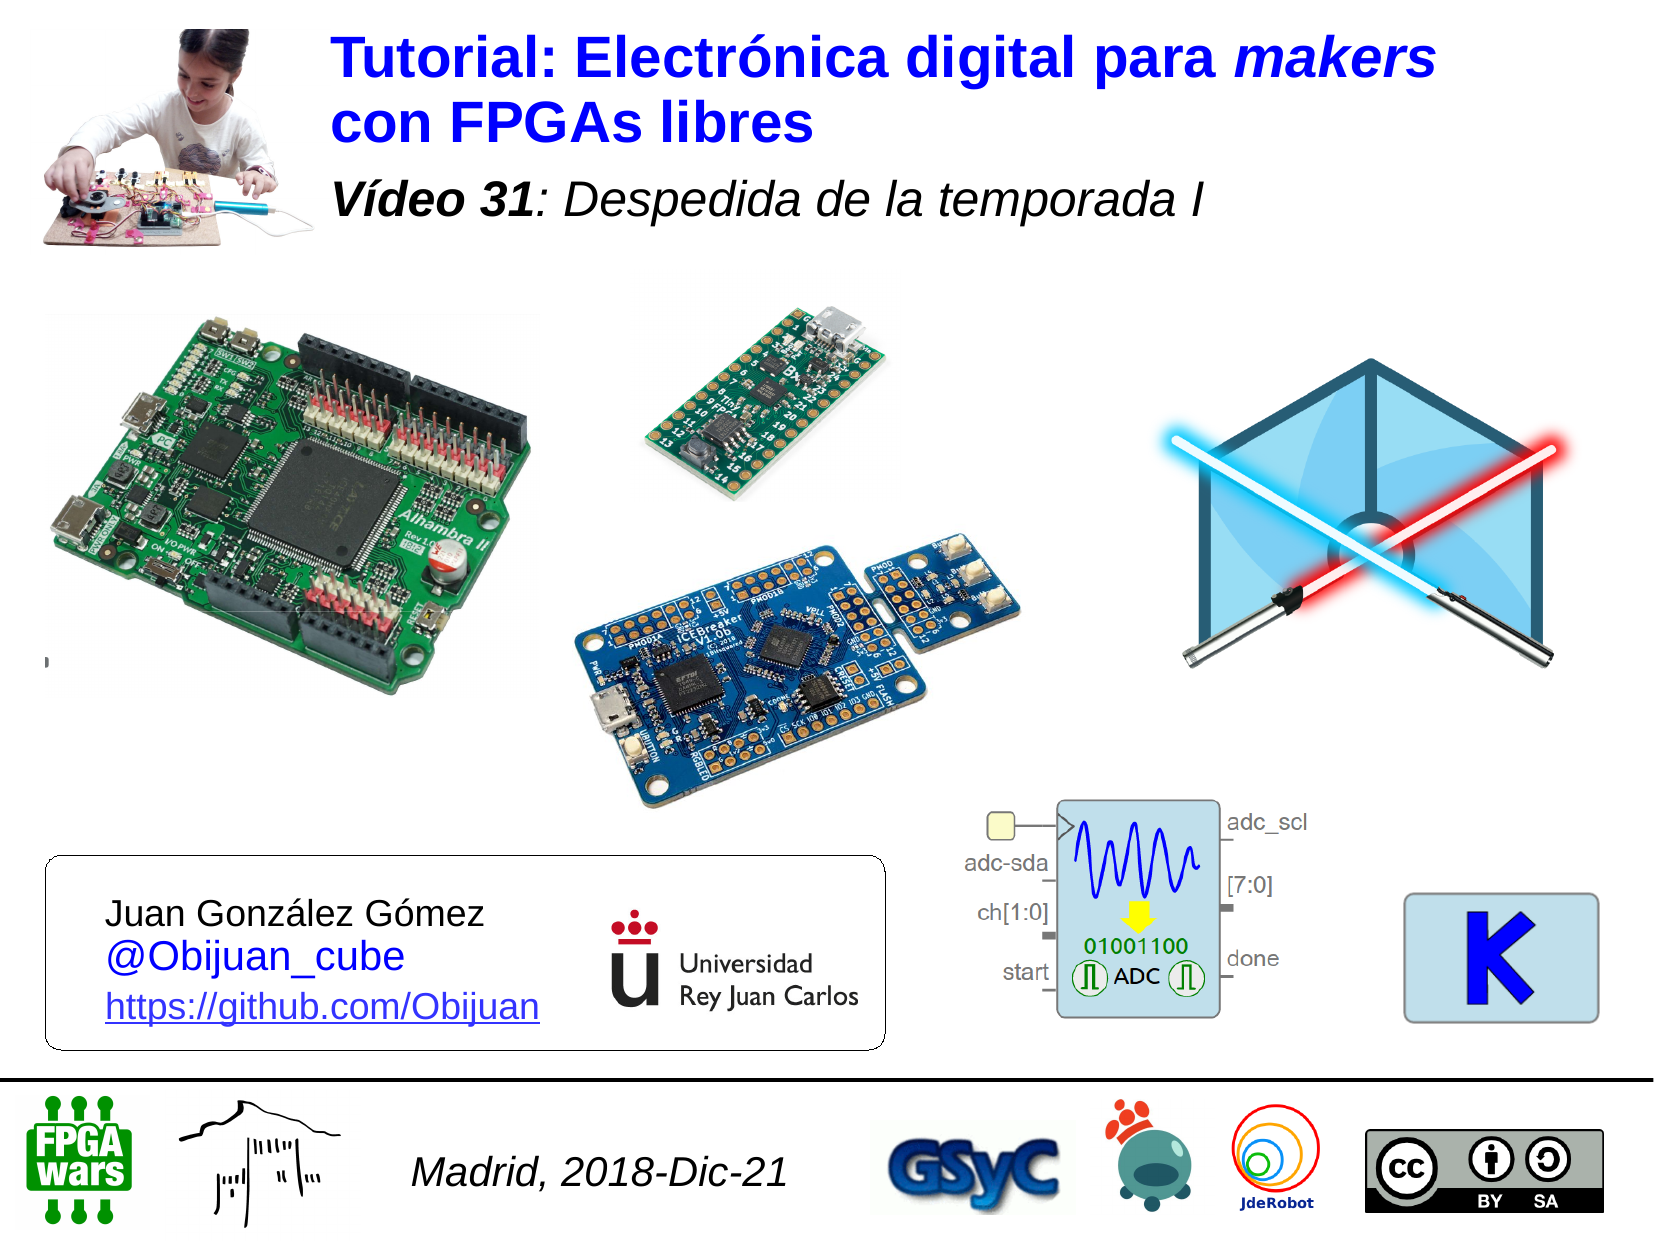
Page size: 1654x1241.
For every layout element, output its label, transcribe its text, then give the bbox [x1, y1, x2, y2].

text_box Juan González Gómez [90, 885, 601, 946]
picture [1129, 344, 1606, 687]
picture [30, 29, 1330, 1036]
text_box https://github.com/Obijuan [90, 978, 556, 1036]
picture [870, 1120, 1076, 1216]
text_box Vídeo 31: Despedida de la temporada I [330, 143, 1561, 256]
picture [1090, 1094, 1336, 1216]
picture [165, 1089, 361, 1241]
text_box @Obijuan_cube [90, 925, 451, 1001]
picture [15, 1095, 150, 1231]
text_box [45, 855, 886, 1051]
title Tutorial: Electrónica digital para makers con FPGAs libres [330, 15, 1471, 143]
text_box Madrid, 2018-Dic-21 [360, 1125, 841, 1219]
picture [1365, 1120, 1604, 1221]
picture [595, 899, 871, 1021]
picture [1397, 884, 1606, 1029]
